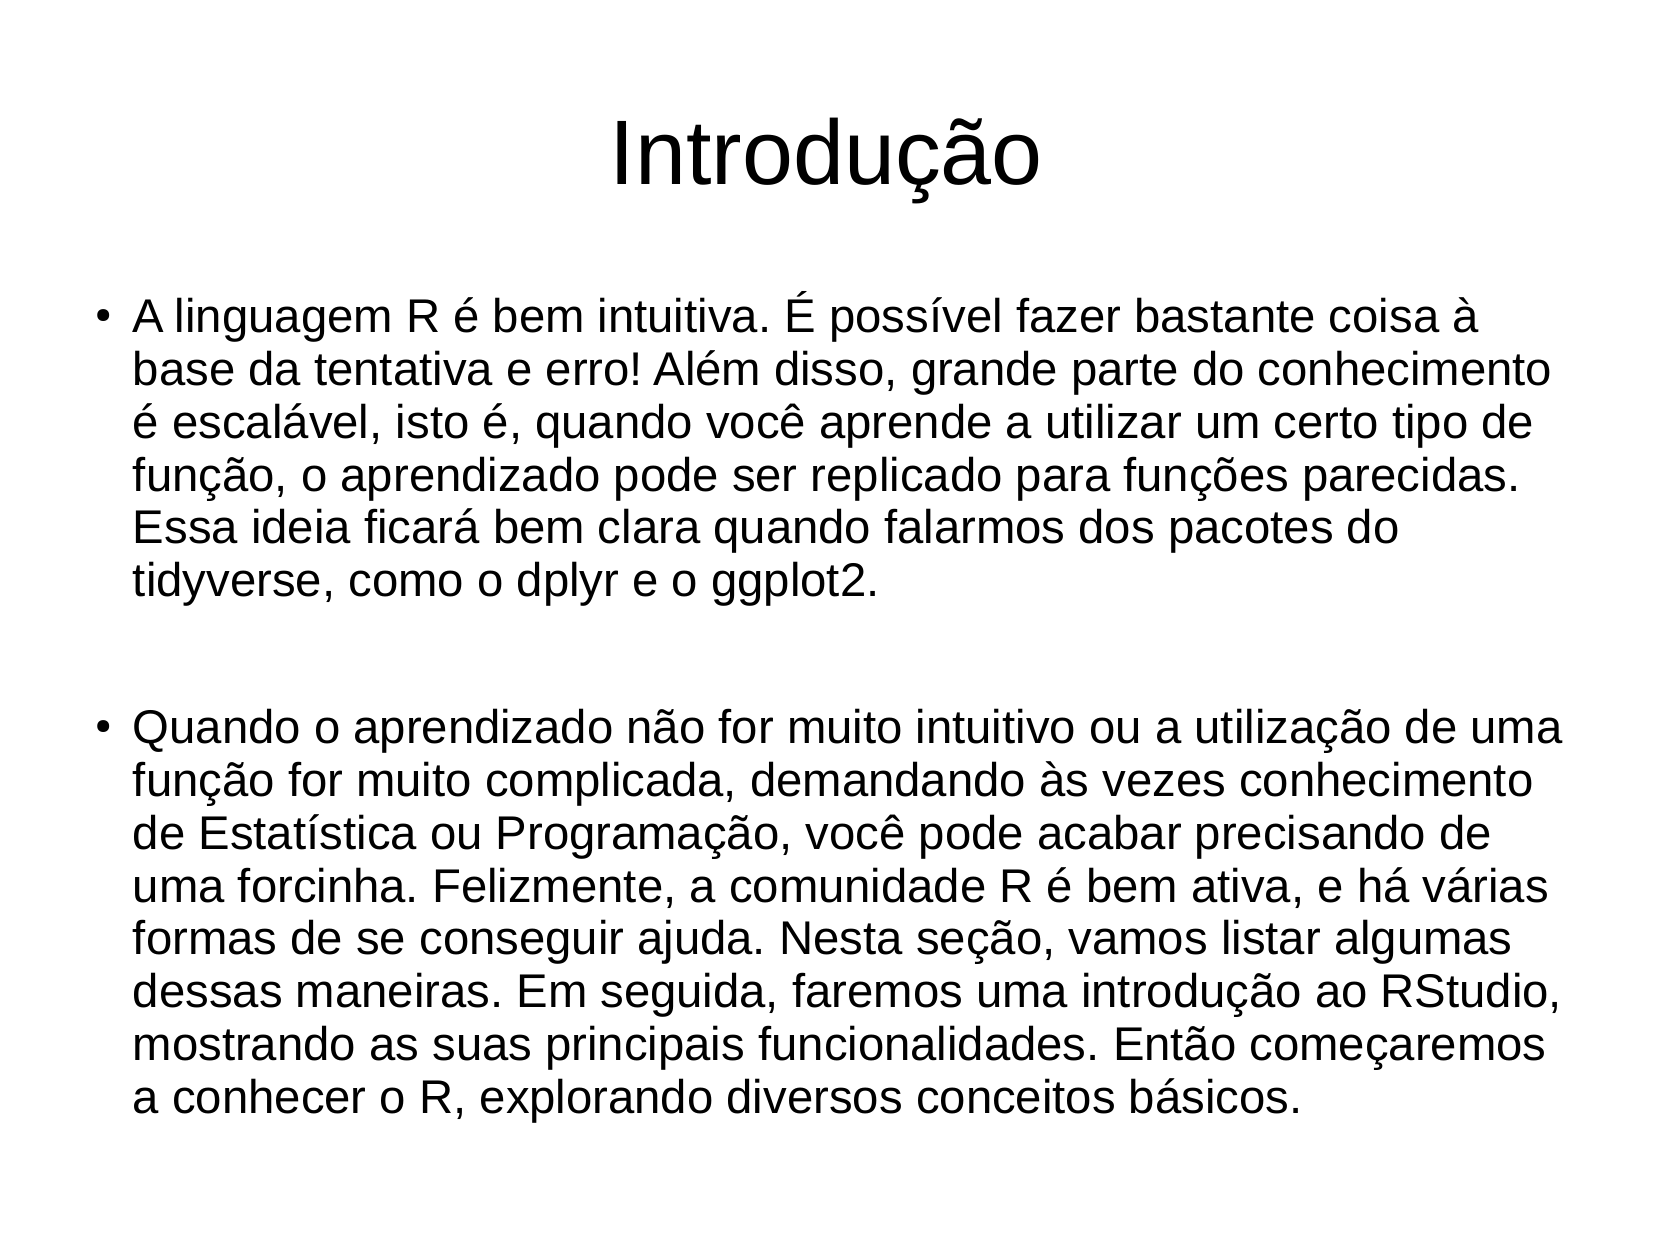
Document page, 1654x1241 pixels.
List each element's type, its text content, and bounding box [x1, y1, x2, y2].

list A linguagem R é bem intuitiva. É possível fazer bastante coisa à base da tentativa e erro! Além disso, grande parte do conhecimento é escalável, isto é, quando você aprende a utilizar um certo tipo de função, o aprendizado pode ser replicado para funções parecidas. Essa ideia ficará bem clara quando falarmos dos pacotes do tidyverse, como o dplyr e o ggplot2. Quando o aprendizado não for muito intuitivo ou a utilização de uma função for muito complicada, demandando às vezes conhecimento de Estatística ou Programação, você pode acabar precisando de uma forcinha. Felizmente, a comunidade R é bem ativa, e há várias formas de se conseguir ajuda. Nesta seção, vamos listar algumas dessas maneiras. Em seguida, faremos uma introdução ao RStudio, mostrando as suas principais funcionalidades. Então começaremos a conhecer o R, explorando diversos conceitos básicos. [82, 290, 1571, 1193]
title Introdução [82, 49, 1571, 257]
